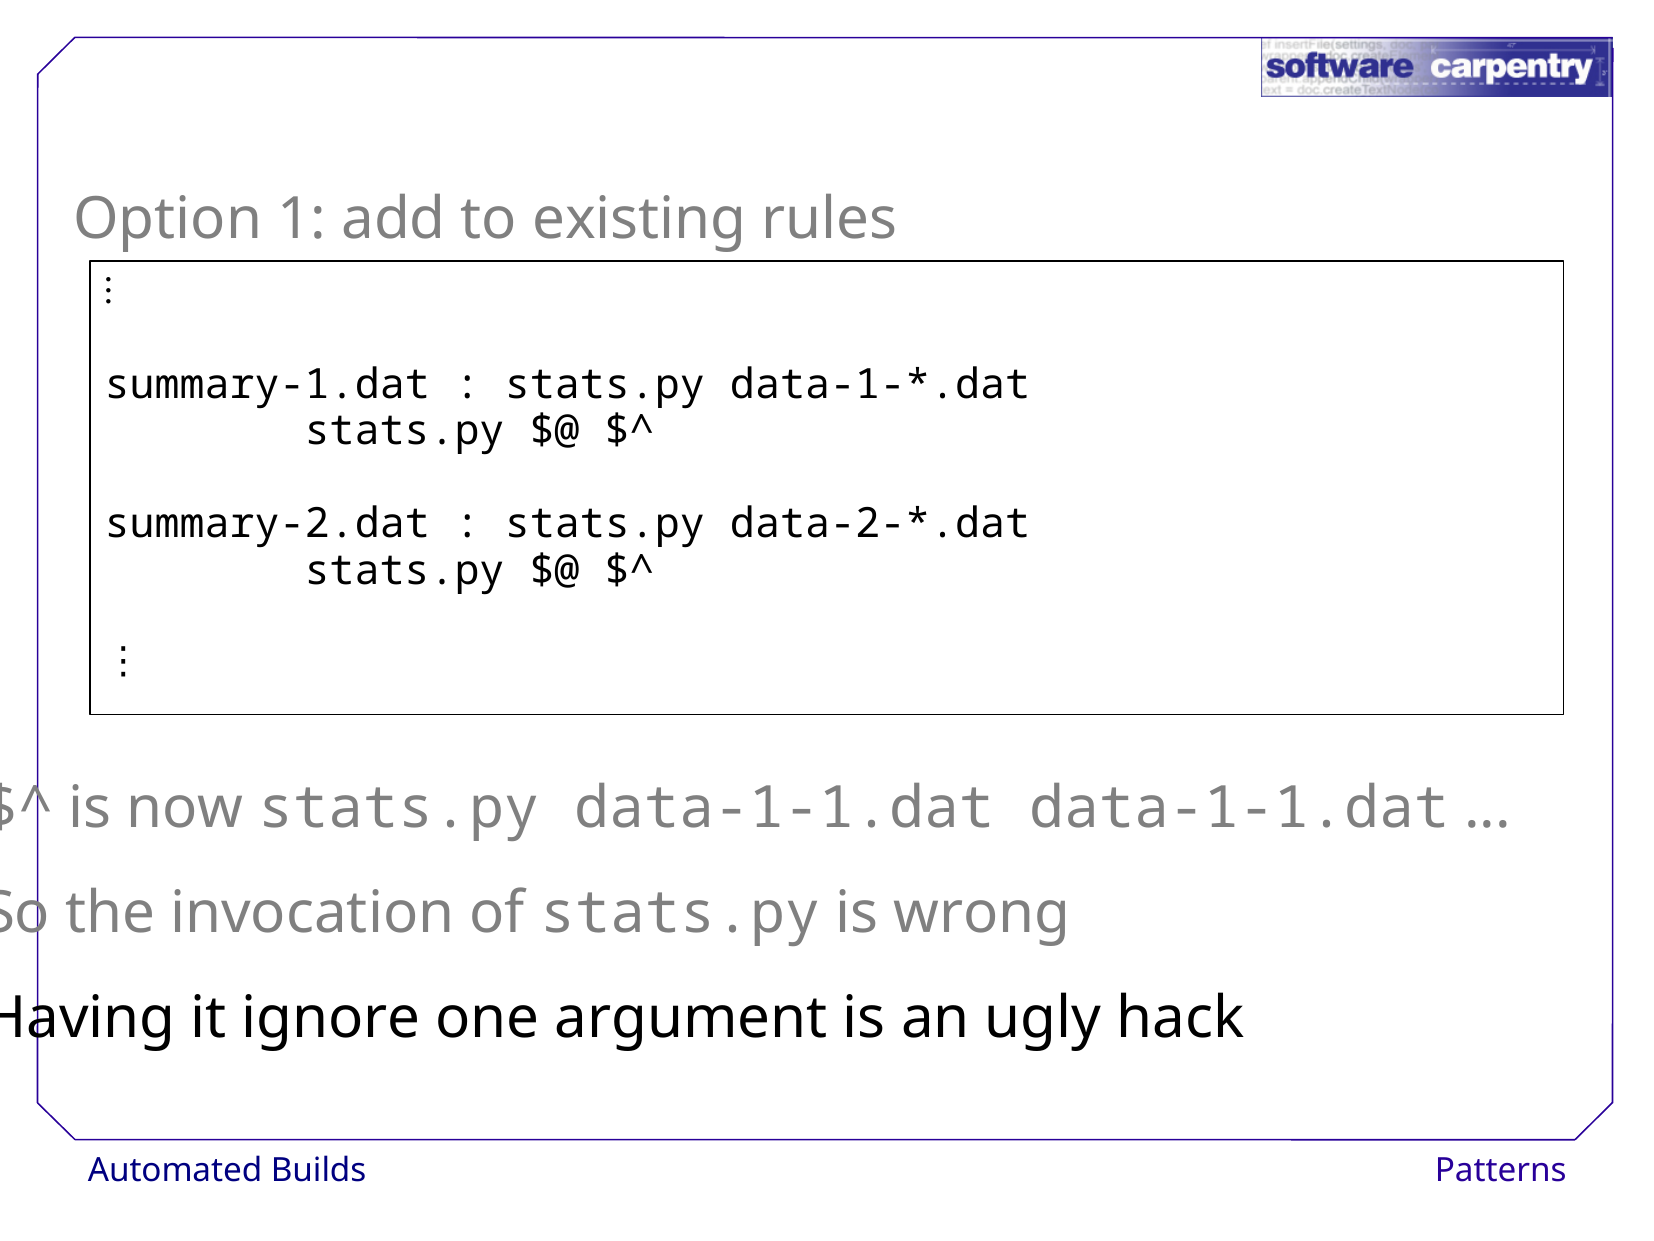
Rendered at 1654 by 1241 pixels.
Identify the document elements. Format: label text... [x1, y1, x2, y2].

text_box Option 1: add to existing rules [58, 138, 1063, 259]
text_box $^ is now stats.py data-1-1.dat data-1-1.dat ... So the invocation of stats.py is wrong Having it ignore one argument is an ugly hack [0, 726, 1654, 1057]
picture [1261, 39, 1613, 97]
text_box ⋮ summary-1.dat : stats.py data-1-*.dat stats.py $@ $^ summary-2.dat : stats.py data-2-*.dat stats.py $@ $^ ⋮ [89, 260, 1564, 715]
